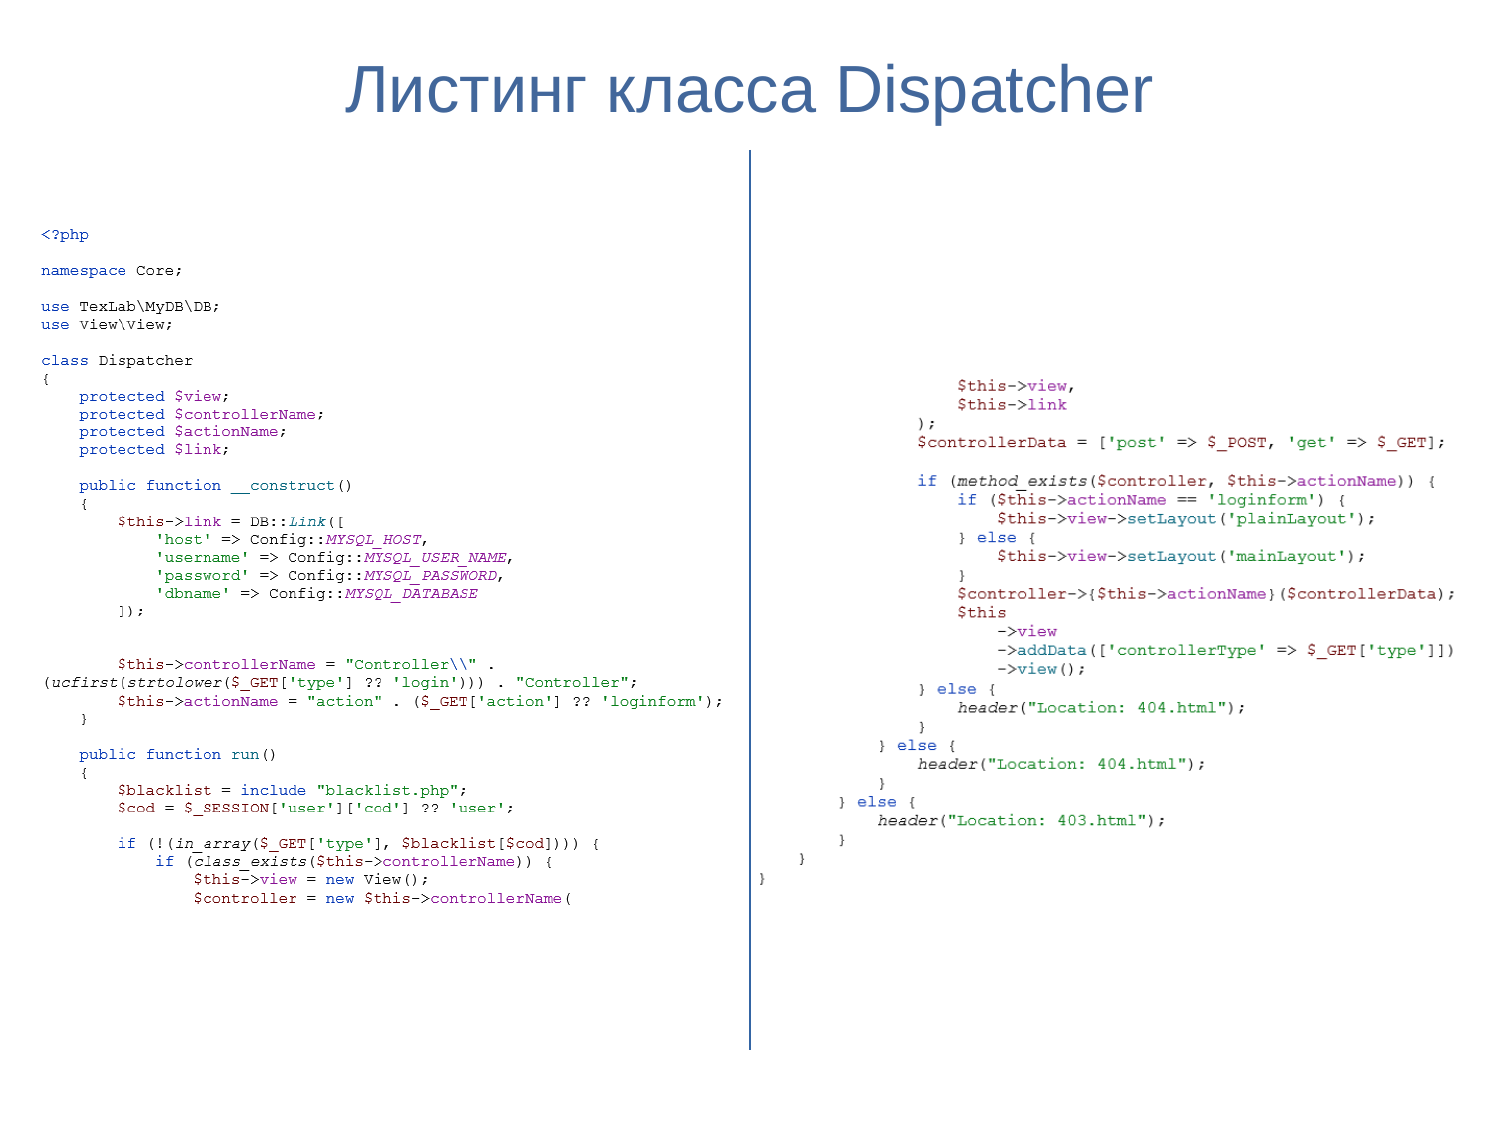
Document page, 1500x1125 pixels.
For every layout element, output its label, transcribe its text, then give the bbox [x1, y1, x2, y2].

text_box Листинг класса Dispatcher [74, 45, 1425, 138]
picture [37, 224, 724, 910]
picture [753, 374, 1463, 889]
